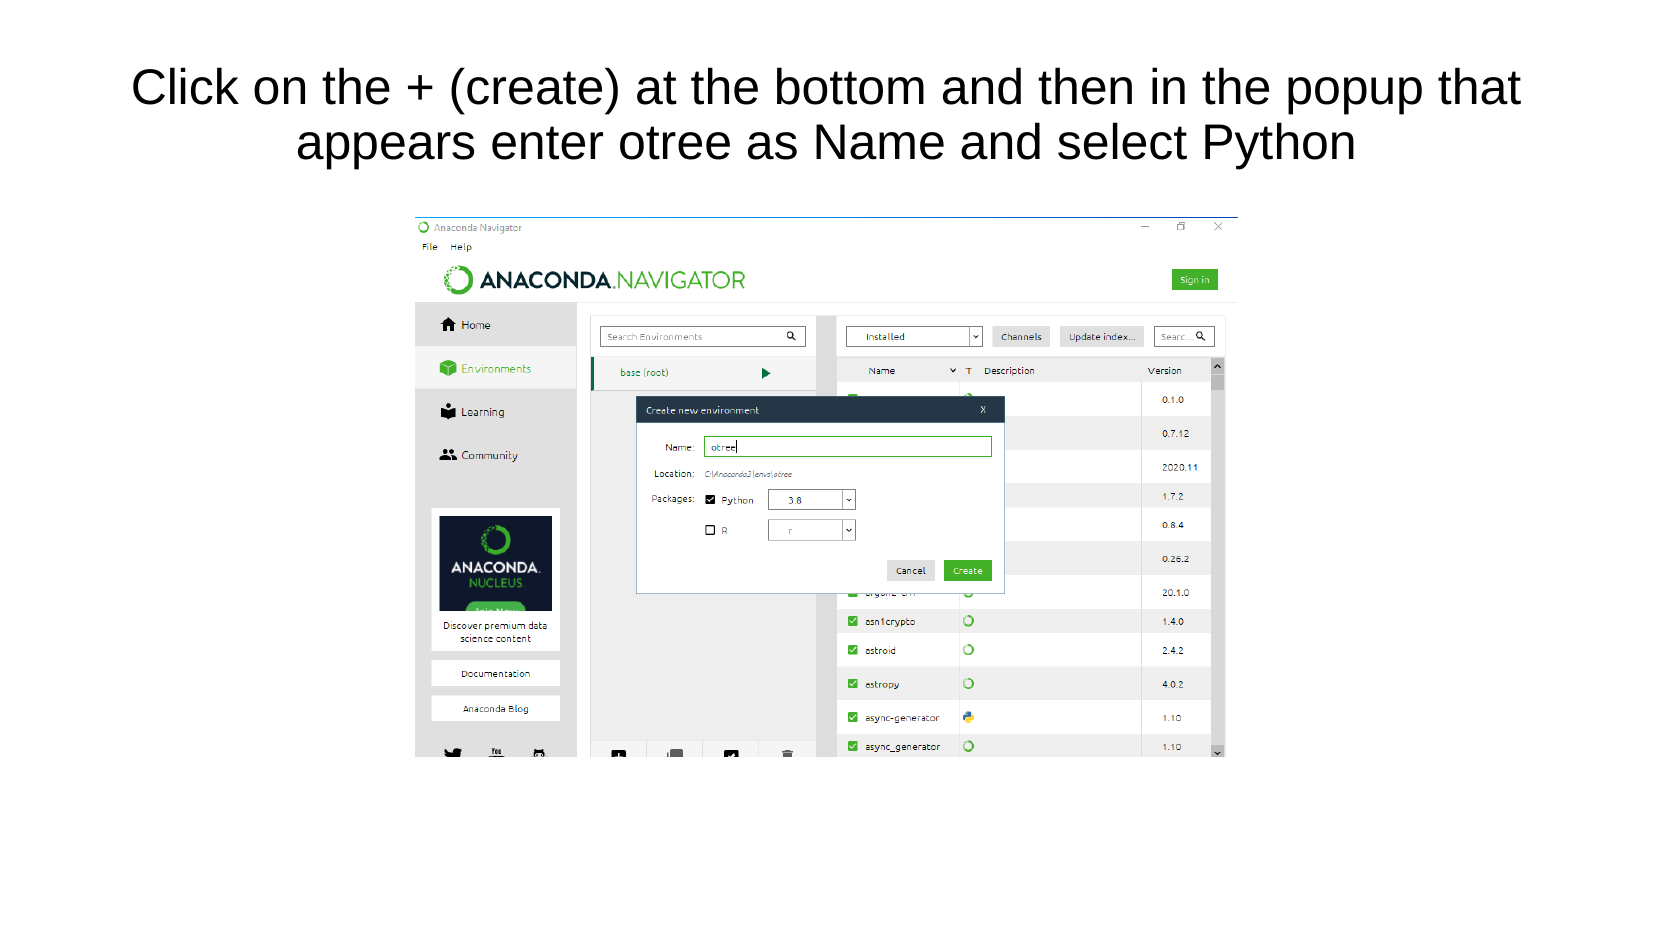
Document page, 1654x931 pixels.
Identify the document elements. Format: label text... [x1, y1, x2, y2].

title Click on the + (create) at the bottom and then in the popup that appears enter otree as Name and select Python [82, 37, 1571, 193]
picture [415, 217, 1238, 758]
